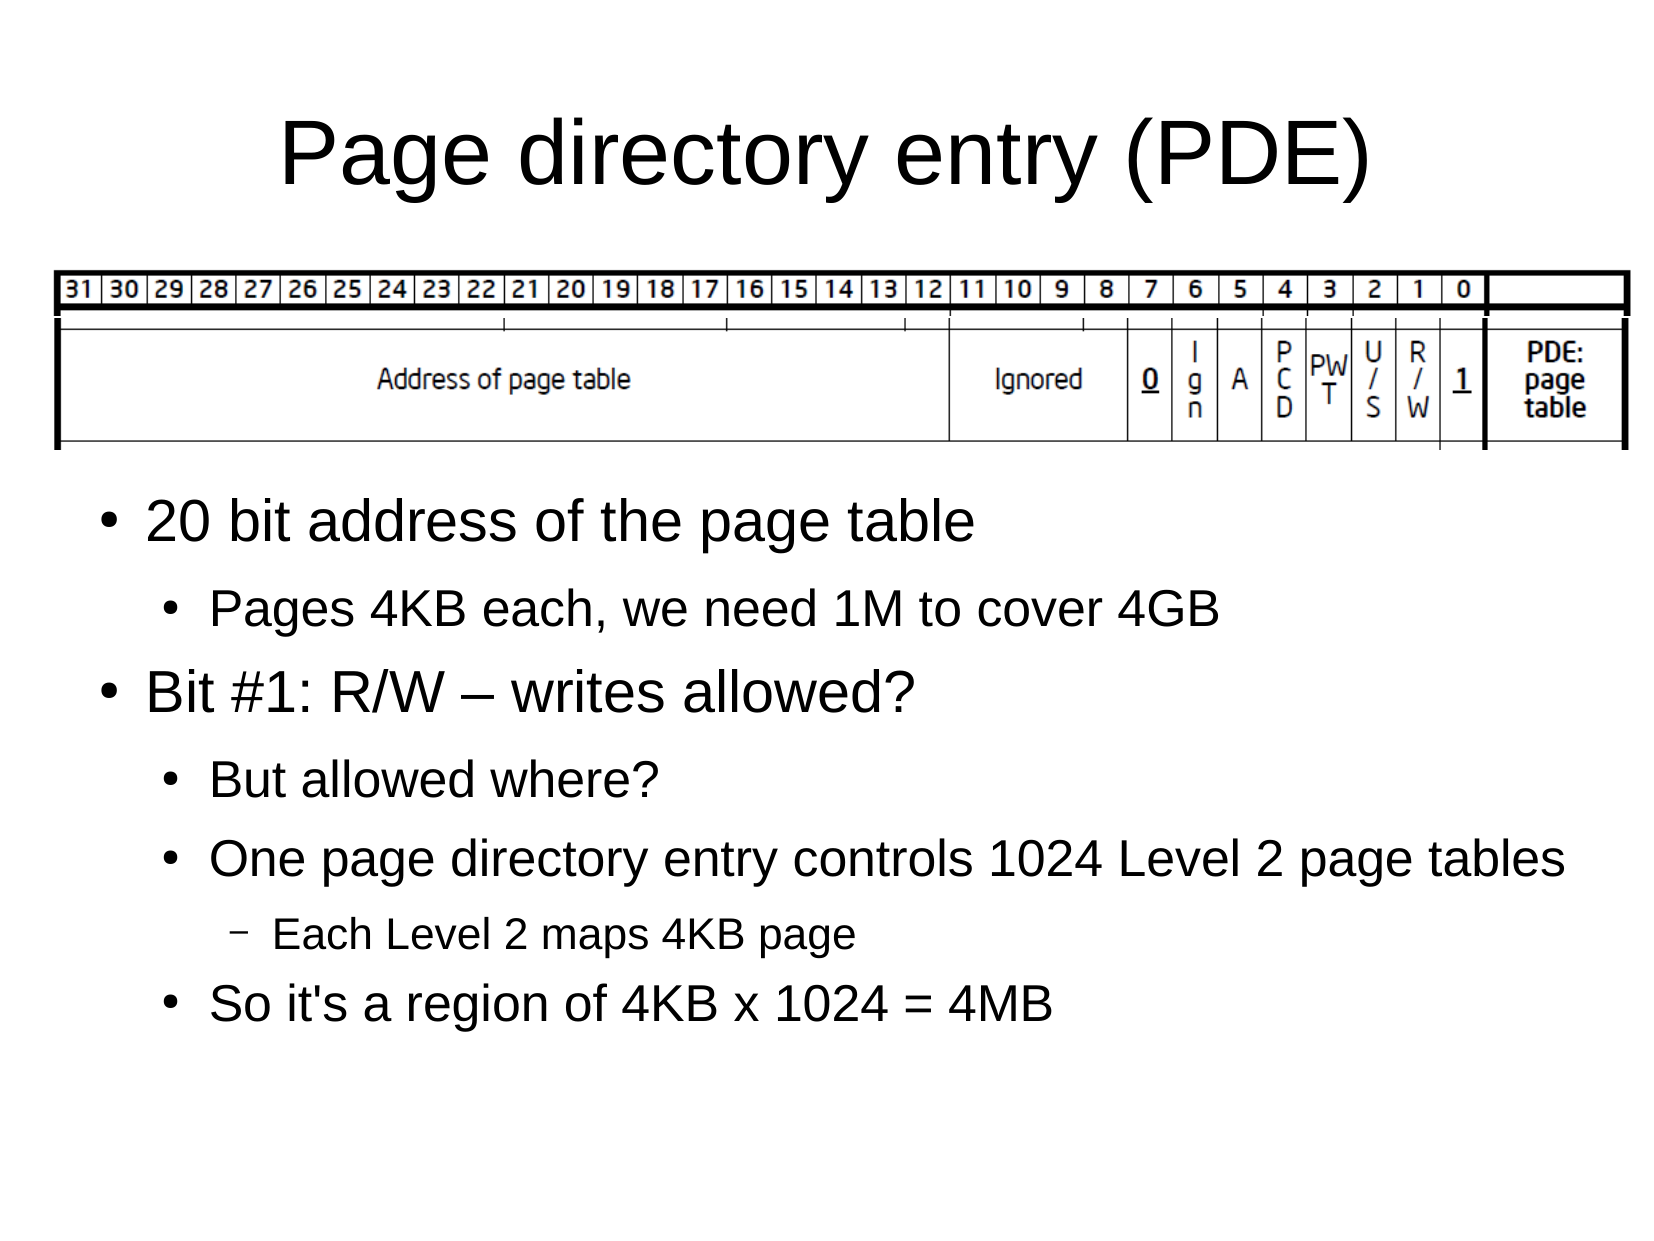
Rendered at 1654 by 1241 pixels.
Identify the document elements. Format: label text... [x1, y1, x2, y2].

picture [37, 318, 1642, 451]
picture [42, 262, 1636, 316]
list 20 bit address of the page table Pages 4KB each, we need 1M to cover 4GB Bit #1: R/W – writes allowed? But allowed where? One page directory entry controls 1024 Level 2 page tables Each Level 2 maps 4KB page So it's a region of 4KB x 1024 = 4MB [82, 487, 1571, 1088]
title Page directory entry (PDE) [82, 49, 1571, 257]
